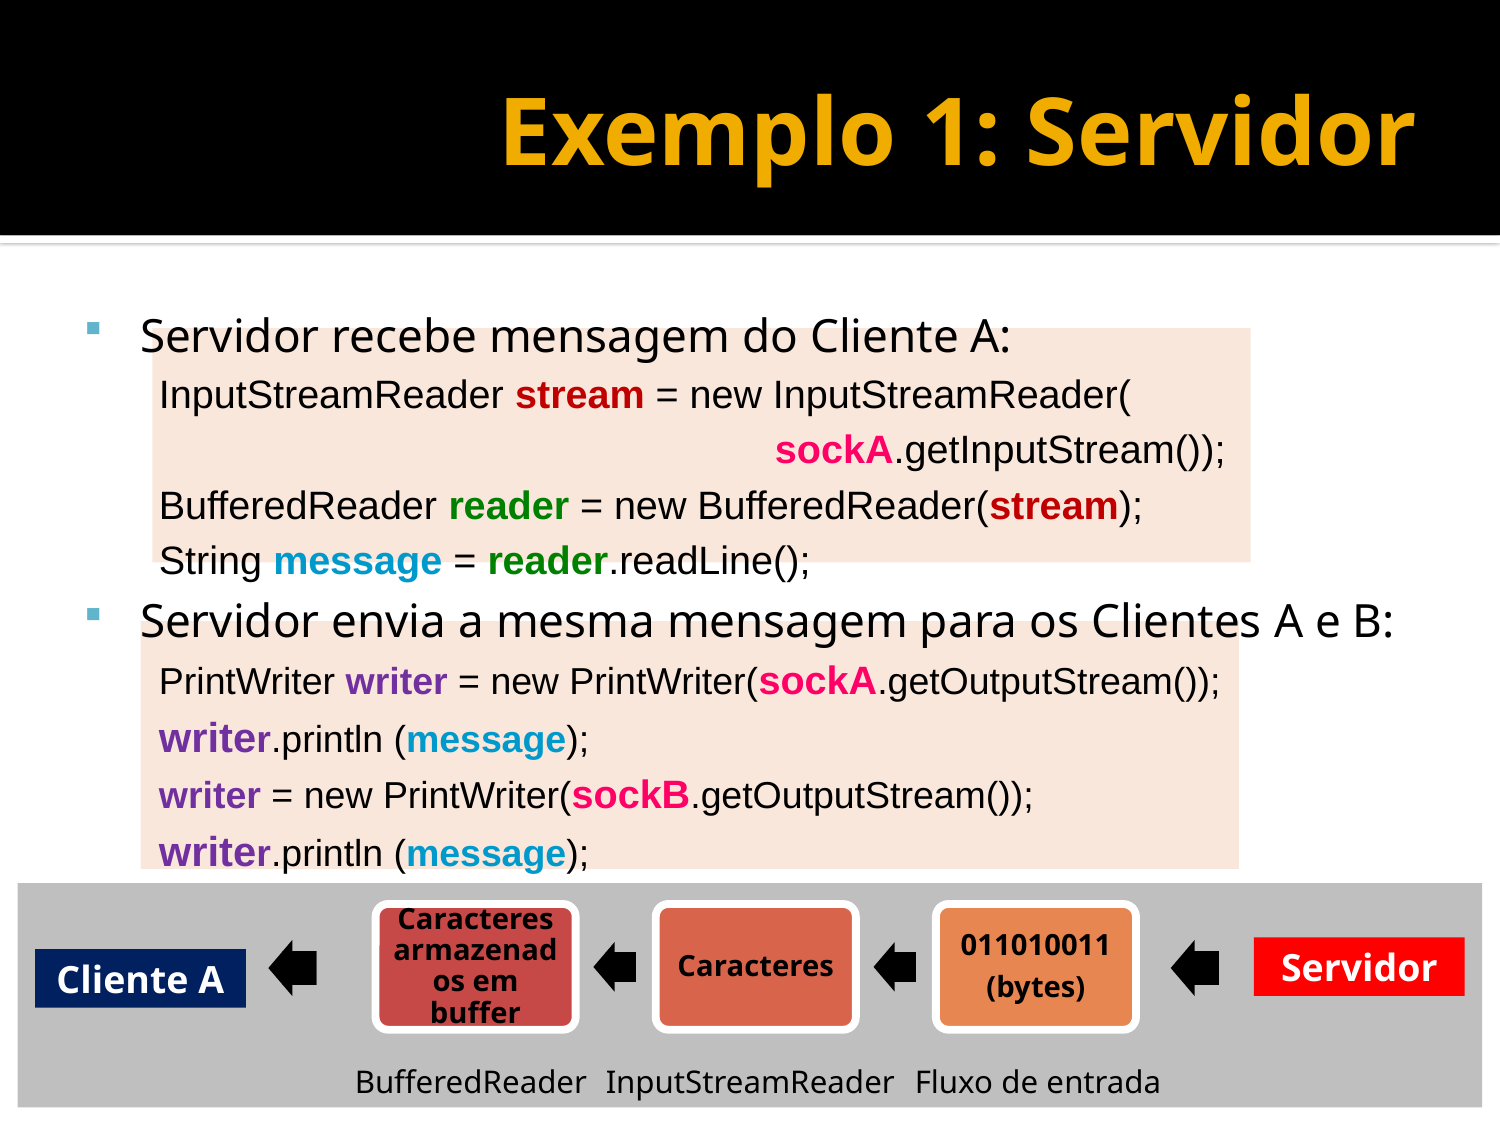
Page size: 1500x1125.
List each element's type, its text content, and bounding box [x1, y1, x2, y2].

text_box [17, 883, 1483, 1108]
text_box Fluxo de entrada [899, 1054, 1177, 1107]
text_box InputStreamReader [591, 1054, 899, 1107]
text_box Caracteres armazenados em buffer [375, 903, 576, 1030]
text_box BufferedReader [340, 1054, 591, 1107]
list Servidor recebe mensagem do Cliente A: InputStreamReader stream = new InputStreamReader( sockA.getInputStream()); BufferedReader reader = new BufferedReader(stream); String message = reader.readLine(); Servidor envia a mesma mensagem para os Clientes A e B: PrintWriter writer = new PrintWriter(sockA.getOutputStream()); writer.println (message); writer = new PrintWriter(sockB.getOutputStream()); writer.println (message); [75, 291, 1425, 1050]
text_box [268, 939, 317, 997]
text_box [1170, 939, 1219, 997]
text_box Servidor [1253, 937, 1465, 996]
text_box Caracteres [655, 903, 856, 1030]
title Exemplo 1: Servidor [75, 25, 1425, 231]
text_box Cliente A [35, 949, 246, 1008]
text_box [593, 942, 636, 992]
text_box 011010011 (bytes) [935, 903, 1136, 1030]
text_box [873, 942, 916, 992]
